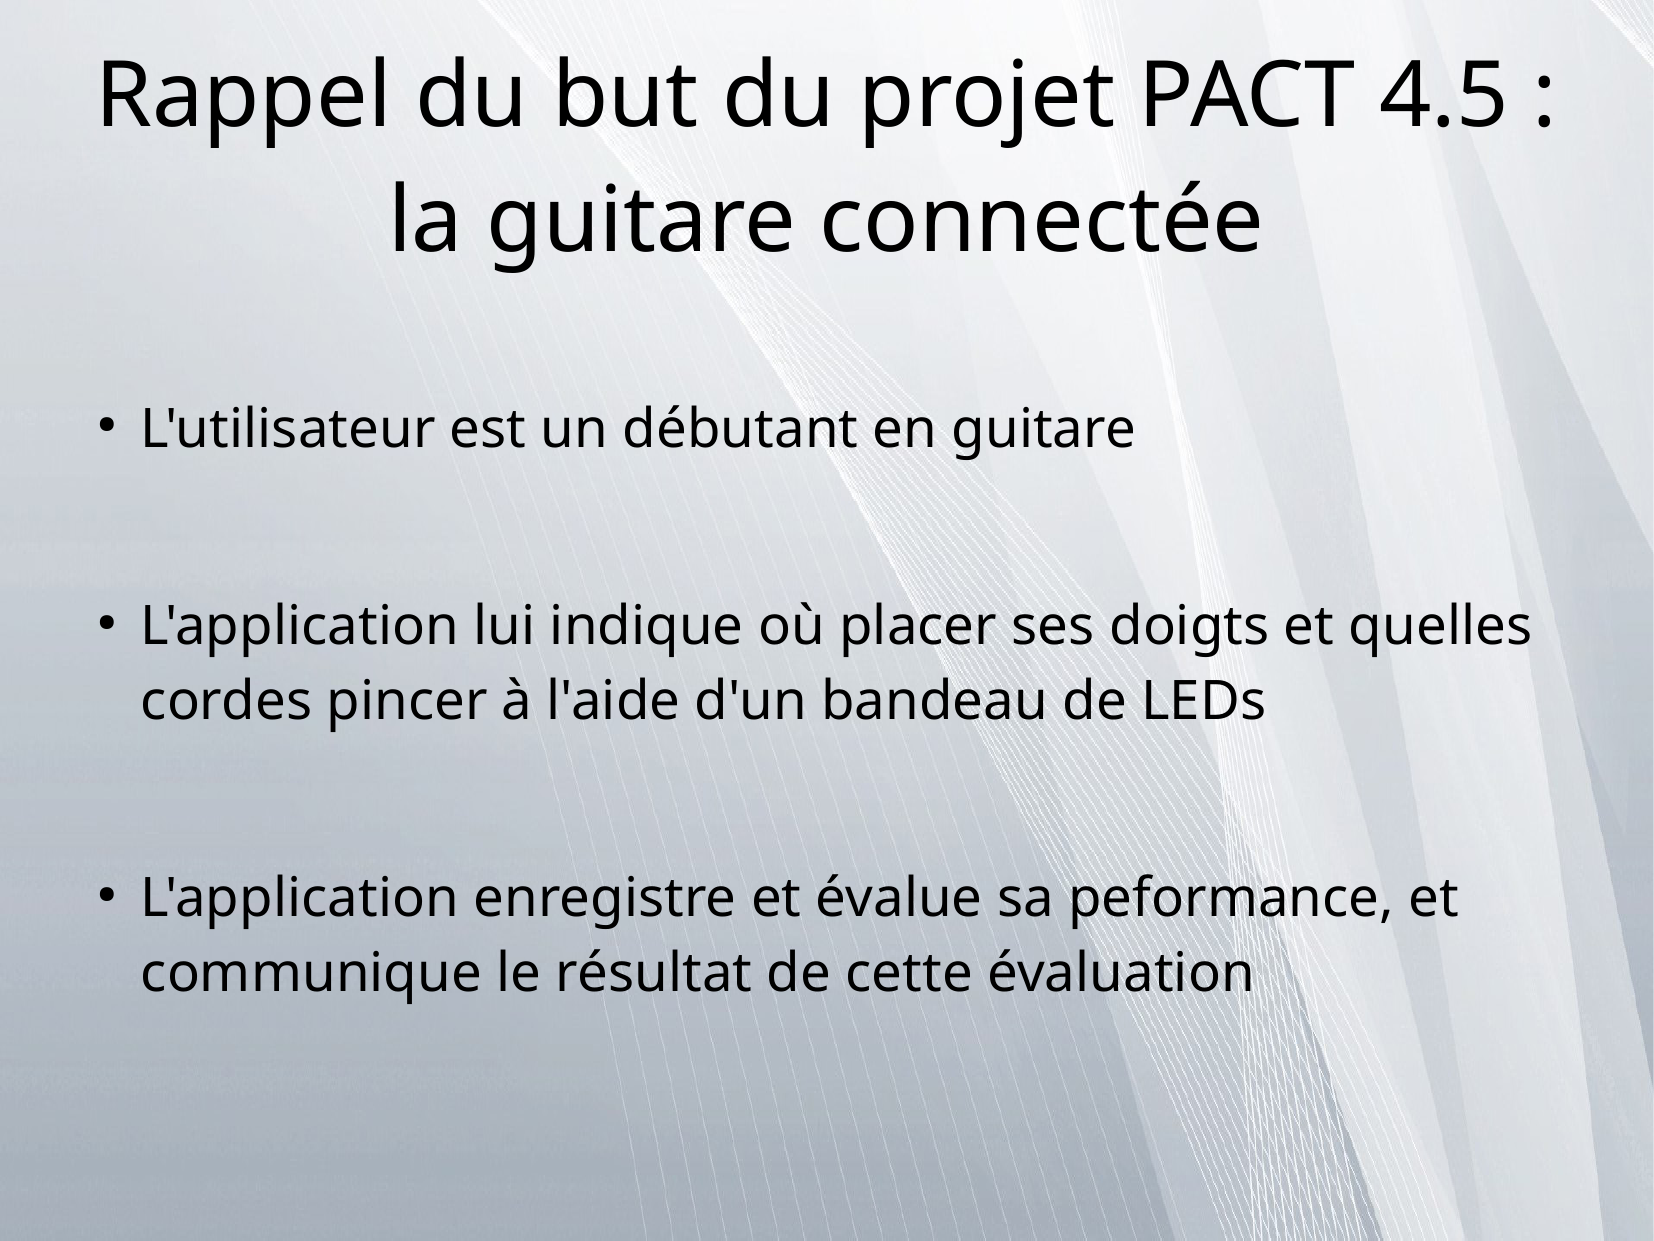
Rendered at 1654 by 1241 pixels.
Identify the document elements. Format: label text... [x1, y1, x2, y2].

list L'utilisateur est un débutant en guitare L'application lui indique où placer ses doigts et quelles cordes pincer à l'aide d'un bandeau de LEDs L'application enregistre et évalue sa peformance, et communique le résultat de cette évaluation [82, 290, 1571, 1010]
title Rappel du but du projet PACT 4.5 : la guitare connectée [82, 40, 1571, 266]
picture [0, 0, 1654, 1241]
